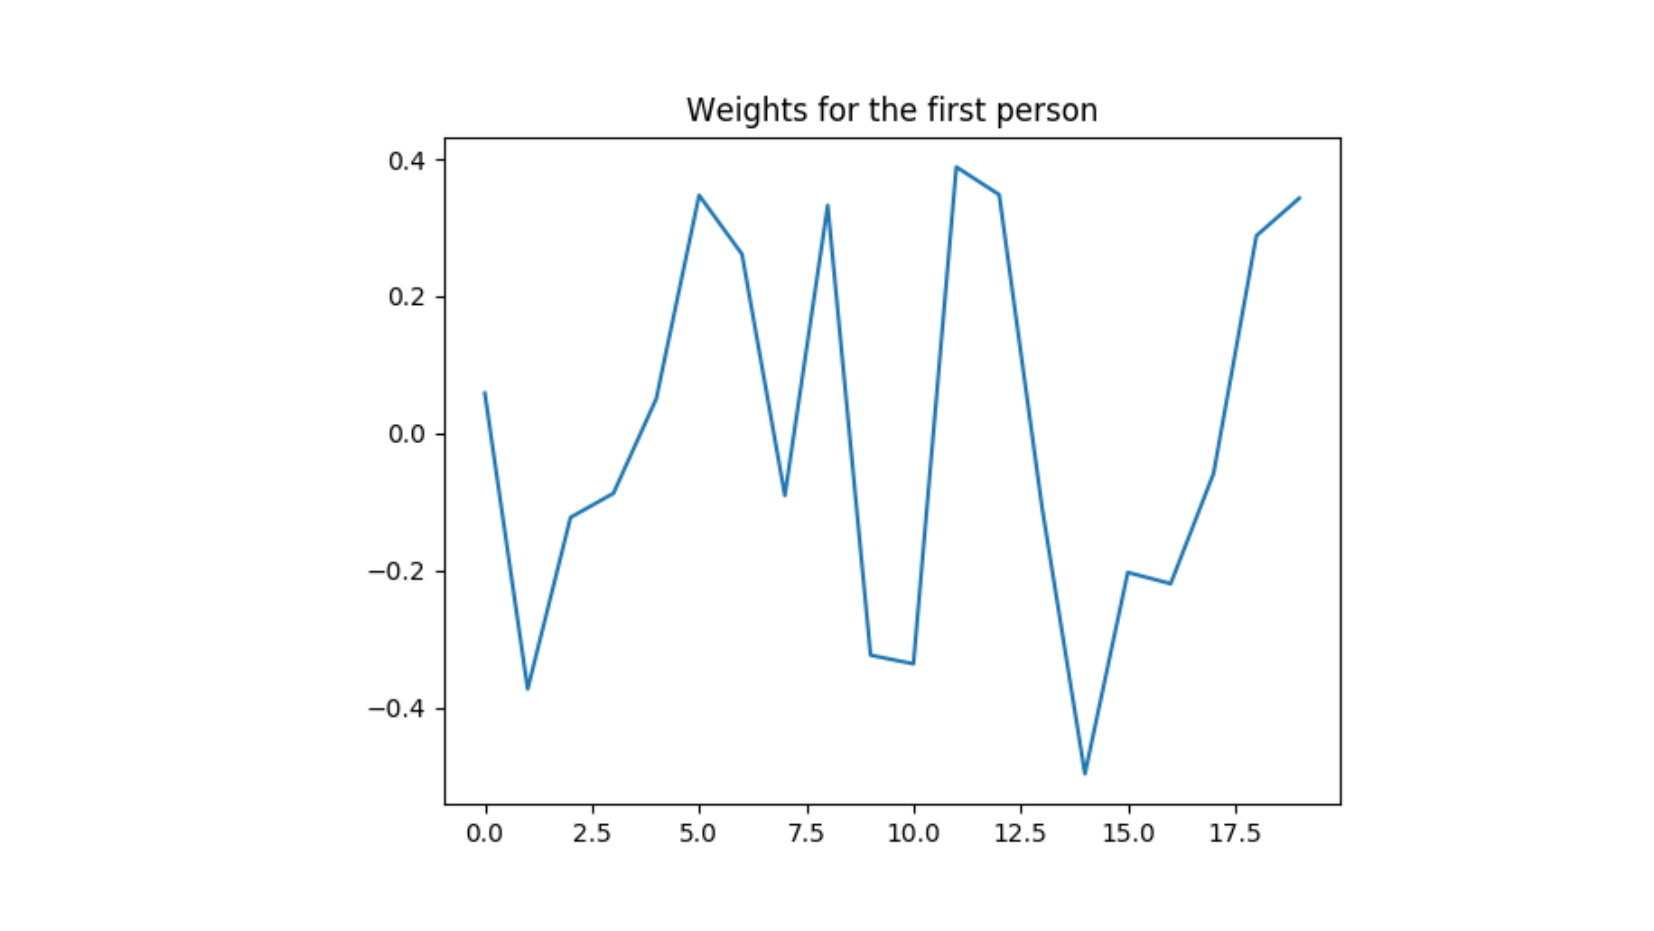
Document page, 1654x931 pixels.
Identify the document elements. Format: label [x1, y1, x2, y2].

picture [300, 33, 1456, 901]
